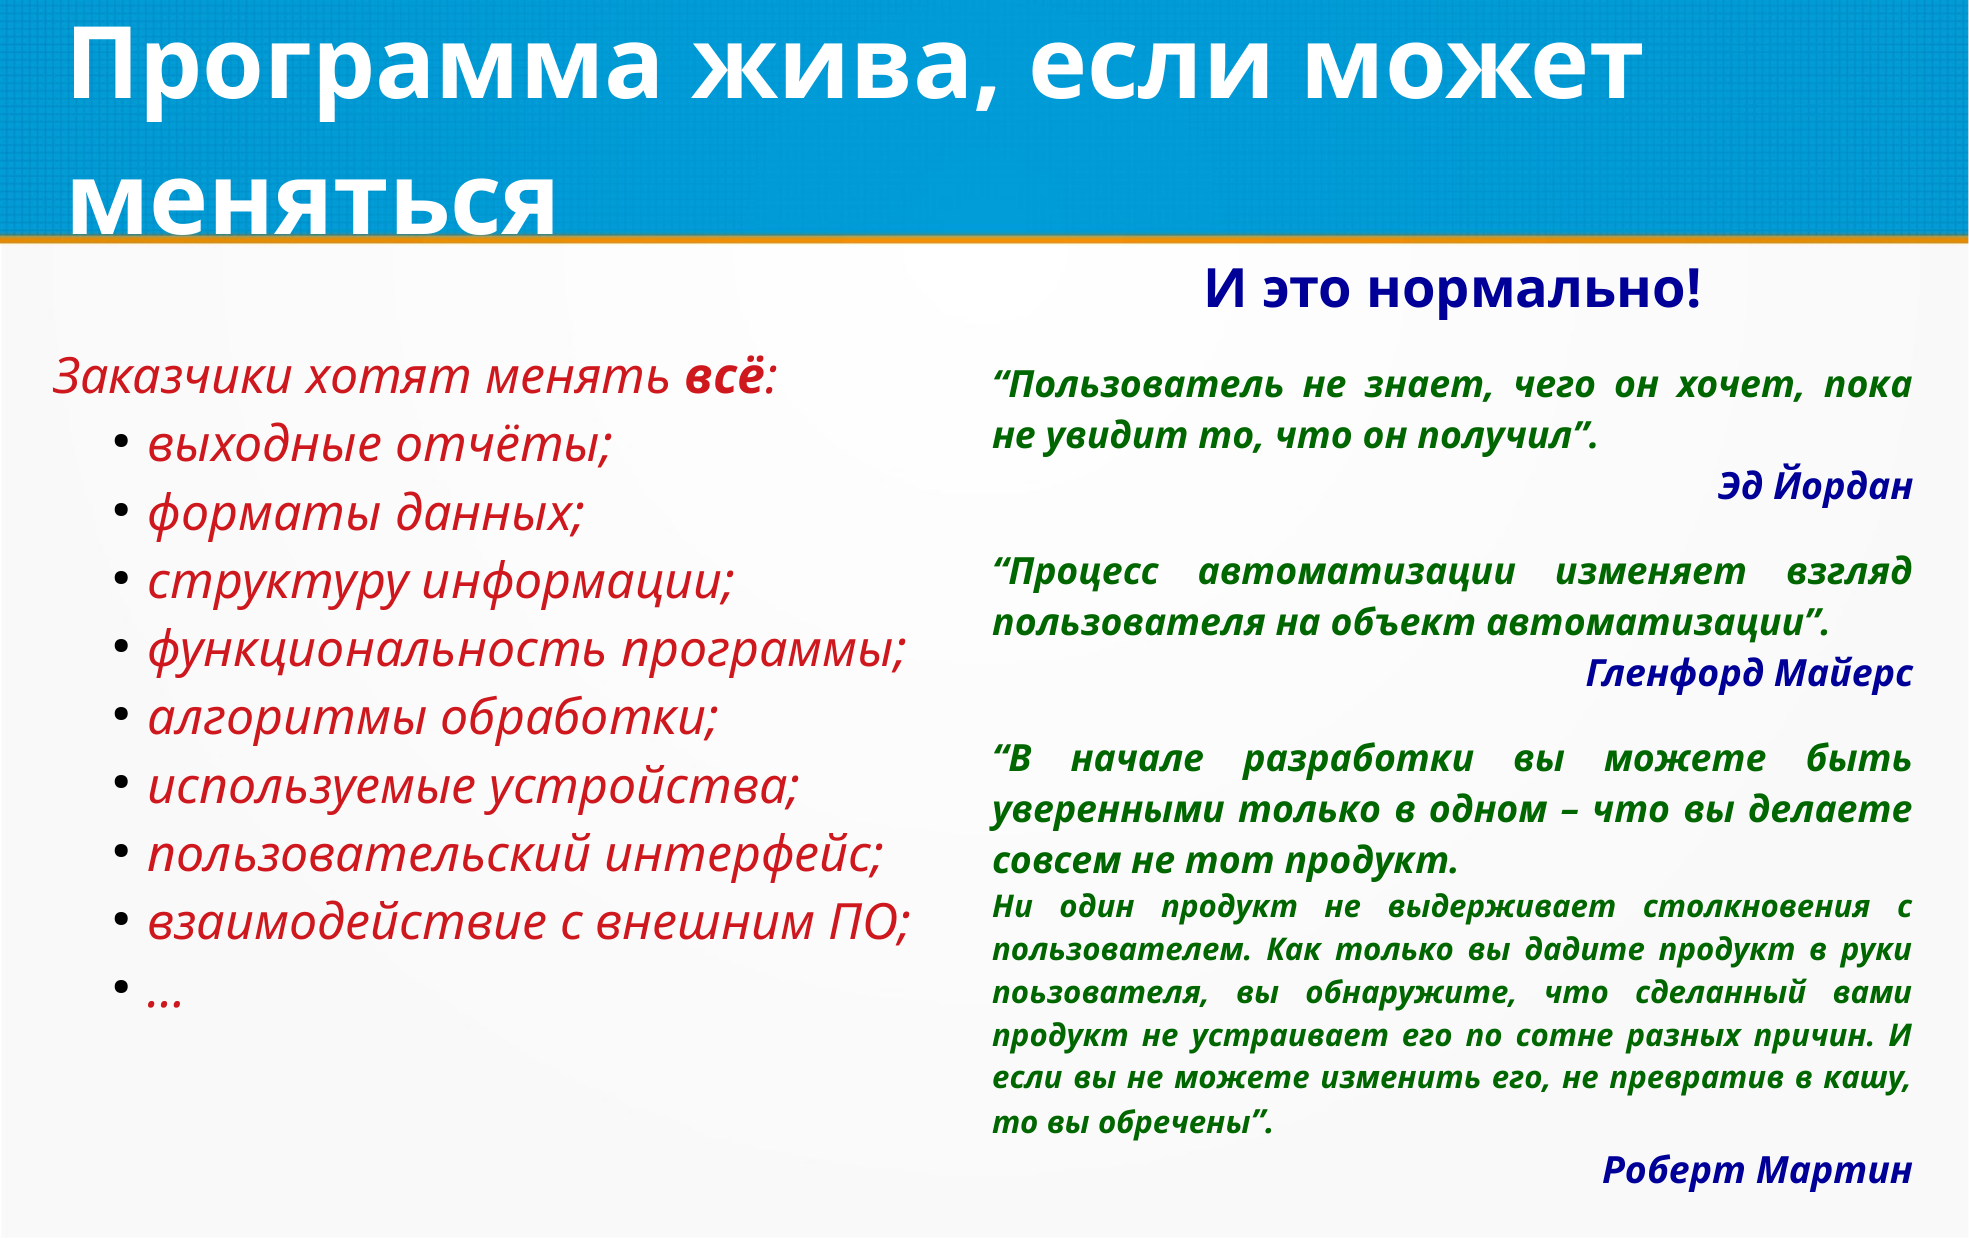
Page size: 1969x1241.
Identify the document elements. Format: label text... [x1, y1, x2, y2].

text_box Заказчики хотят менять всё: выходные отчёты; форматы данных; структуру информации; функциональность программы; алгоритмы обработки; используемые устройства; пользовательский интерфейс; взаимодействие с внешним ПО; … [47, 248, 981, 1183]
text_box Программа жива, если может меняться [59, 55, 1902, 200]
picture [0, 232, 1969, 1241]
text_box И это нормально! “Пользователь не знает, чего он хочет, пока не увидит то, что он получил”. Эд Йордан “Процесс автоматизации изменяет взгляд пользователя на объект автоматизации”. Гленфорд Майерс “В начале разработки вы можете быть уверенными только в одном – что вы делаете совсем не тот продукт. Ни один продукт не выдерживает столкновения с пользователем. Как только вы дадите продукт в руки поьзователя, вы обнаружите, что сделанный вами продукт не устраивает его по сотне разных причин. И если вы не можете изменить его, не превратив в кашу, то вы обречены”. Роберт Мартин [986, 251, 1920, 1192]
